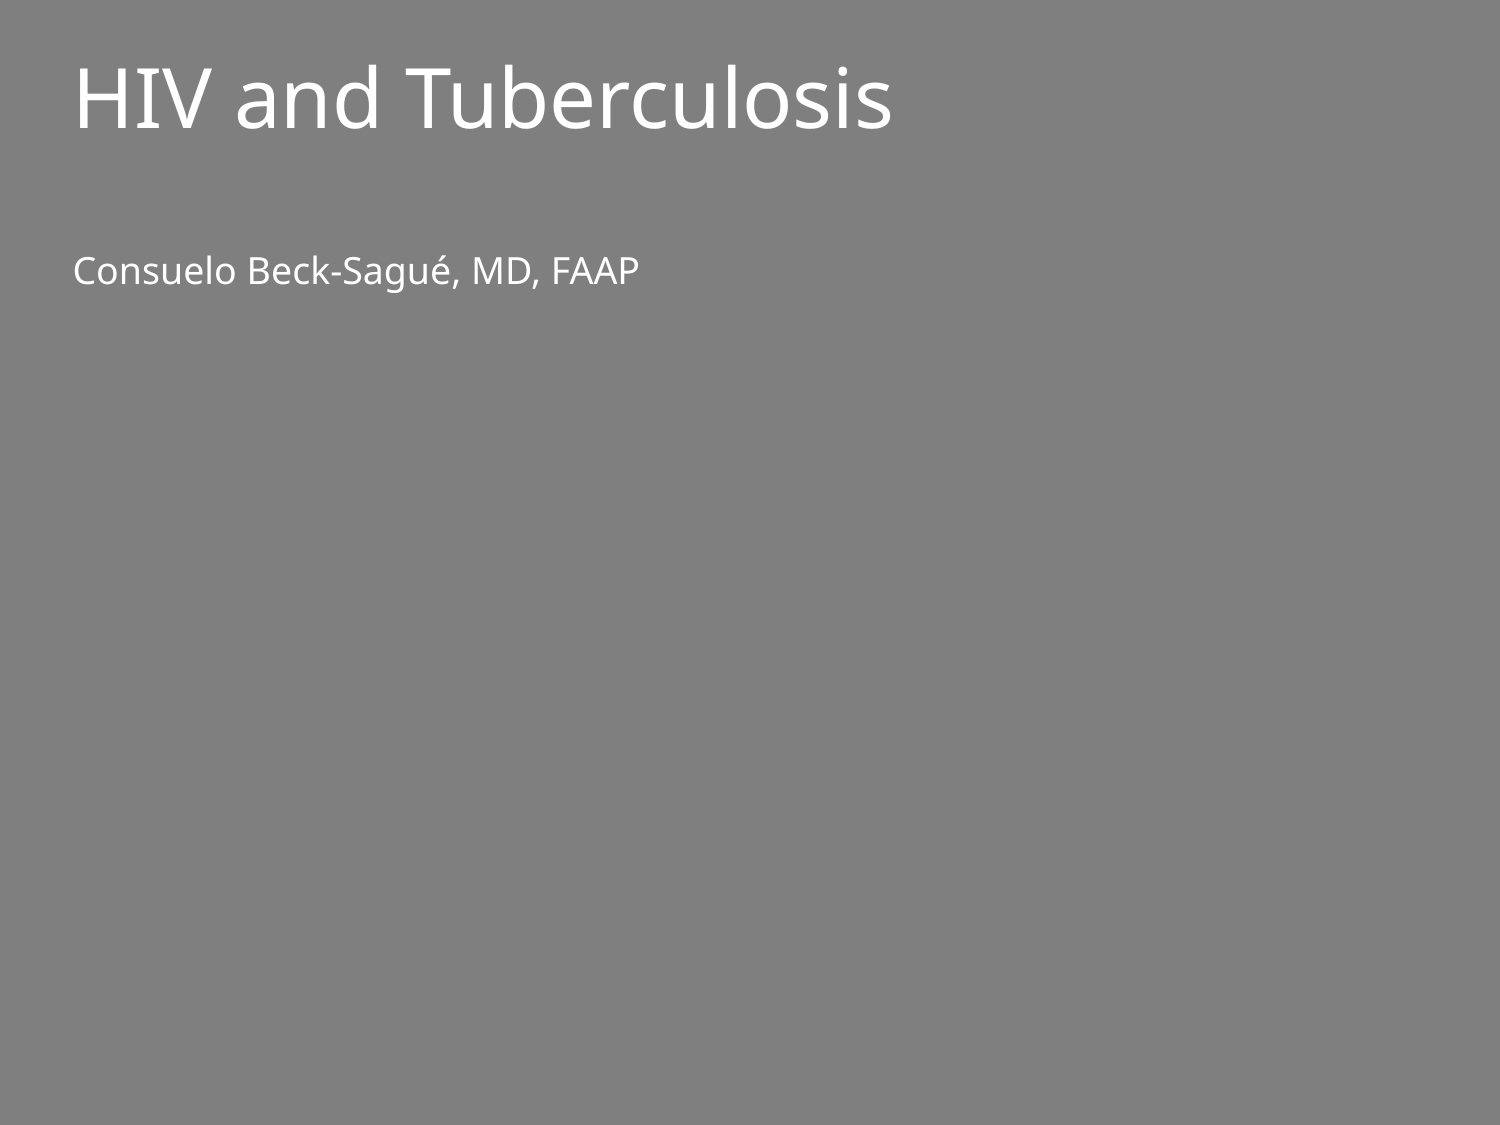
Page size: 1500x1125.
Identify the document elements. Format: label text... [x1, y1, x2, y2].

list Consuelo Beck-Sagué, MD, FAAP [57, 239, 1318, 1015]
title HIV and Tuberculosis [57, 37, 1318, 213]
